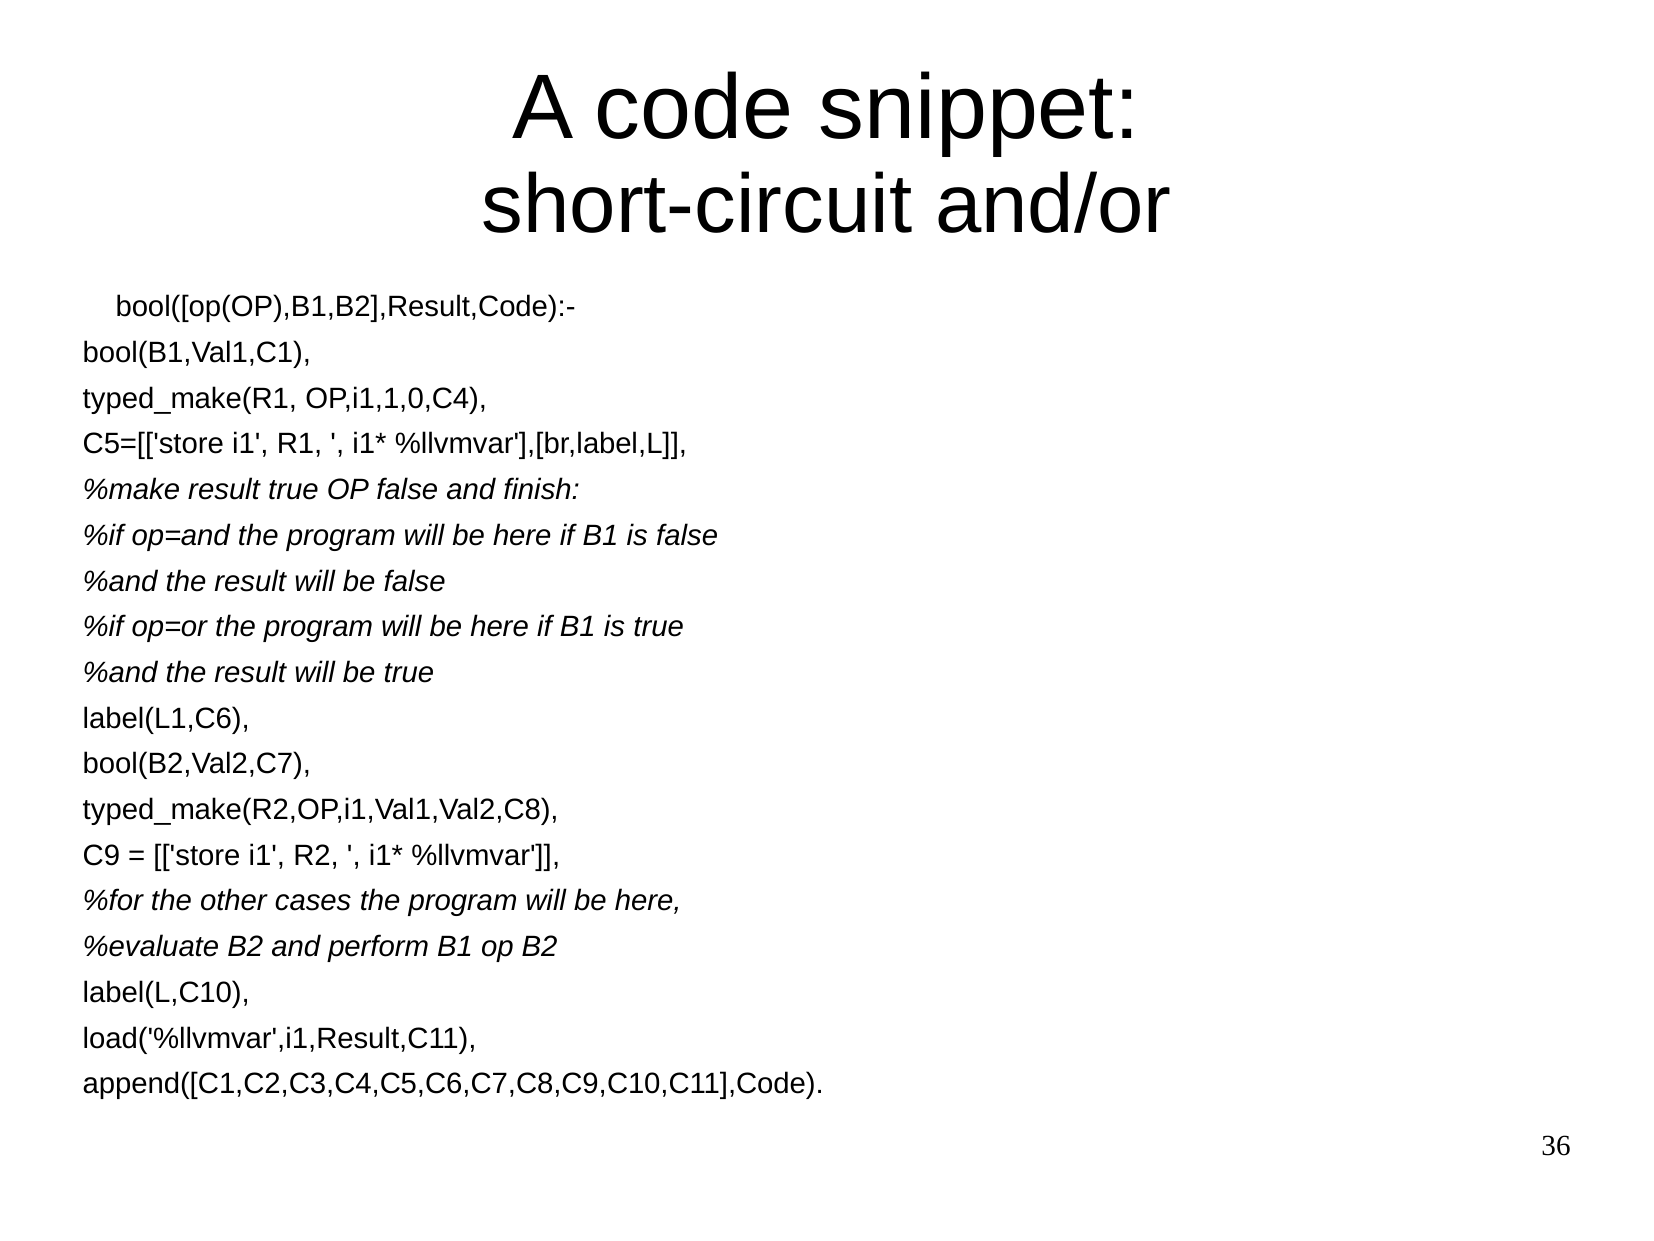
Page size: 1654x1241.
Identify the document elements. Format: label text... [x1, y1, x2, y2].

title A code snippet: short-circuit and/or [82, 49, 1571, 257]
list bool([op(OP),B1,B2],Result,Code):- bool(B1,Val1,C1), typed_make(R1, OP,i1,1,0,C4), C5=[['store i1', R1, ', i1* %llvmvar'],[br,label,L]], %make result true OP false and finish: %if op=and the program will be here if B1 is false %and the result will be false %if op=or the program will be here if B1 is true %and the result will be true label(L1,C6), bool(B2,Val2,C7), typed_make(R2,OP,i1,Val1,Val2,C8), C9 = [['store i1', R2, ', i1* %llvmvar']], %for the other cases the program will be here, %evaluate B2 and perform B1 op B2 label(L,C10), load('%llvmvar',i1,Result,C11), append([C1,C2,C3,C4,C5,C6,C7,C8,C9,C10,C11],Code). [82, 290, 1571, 1109]
